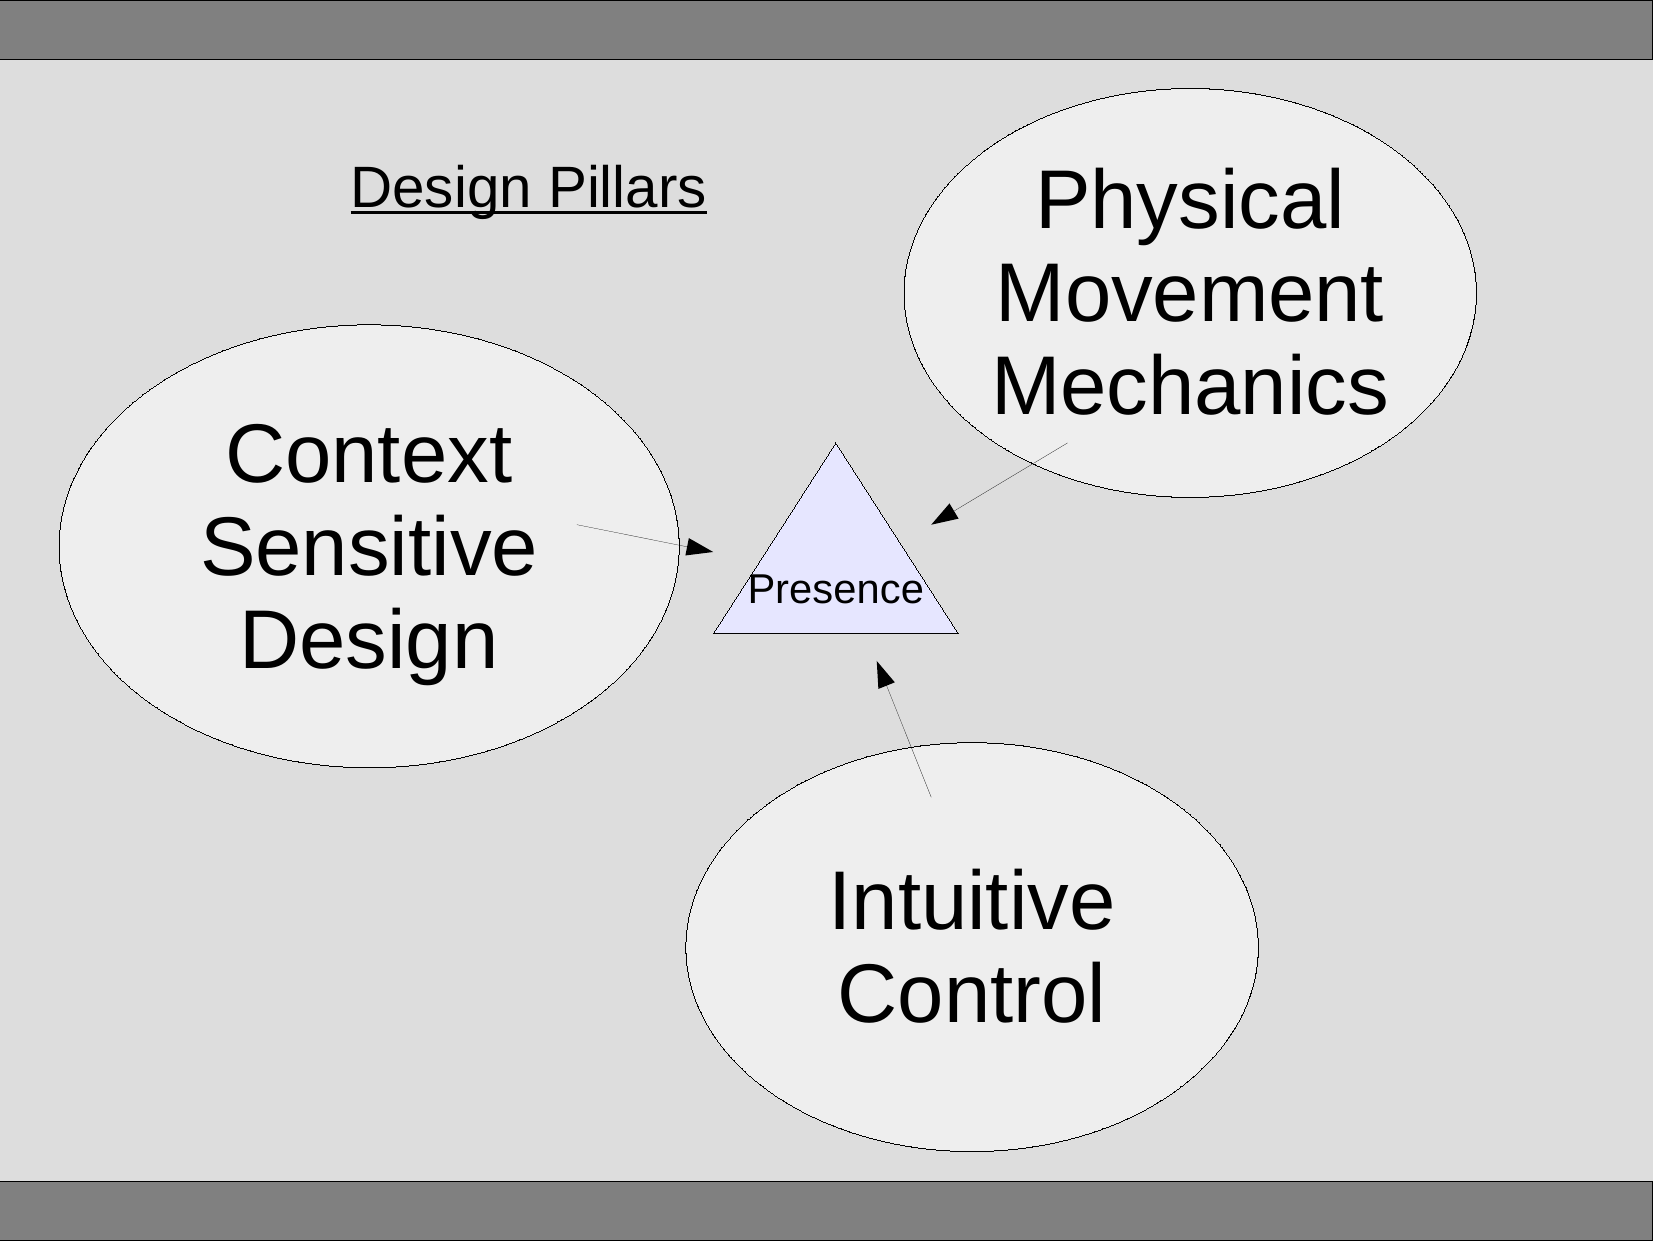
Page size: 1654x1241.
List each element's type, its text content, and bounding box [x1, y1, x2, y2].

text_box [0, 1181, 1653, 1241]
text_box Presence [713, 442, 959, 634]
text_box [0, 0, 1653, 60]
text_box Physical Movement Mechanics [904, 88, 1477, 498]
text_box Design Pillars [335, 147, 857, 317]
text_box Intuitive Control [685, 742, 1259, 1152]
text_box Presence [754, 577, 769, 589]
text_box Context Sensitive Design [59, 324, 680, 768]
